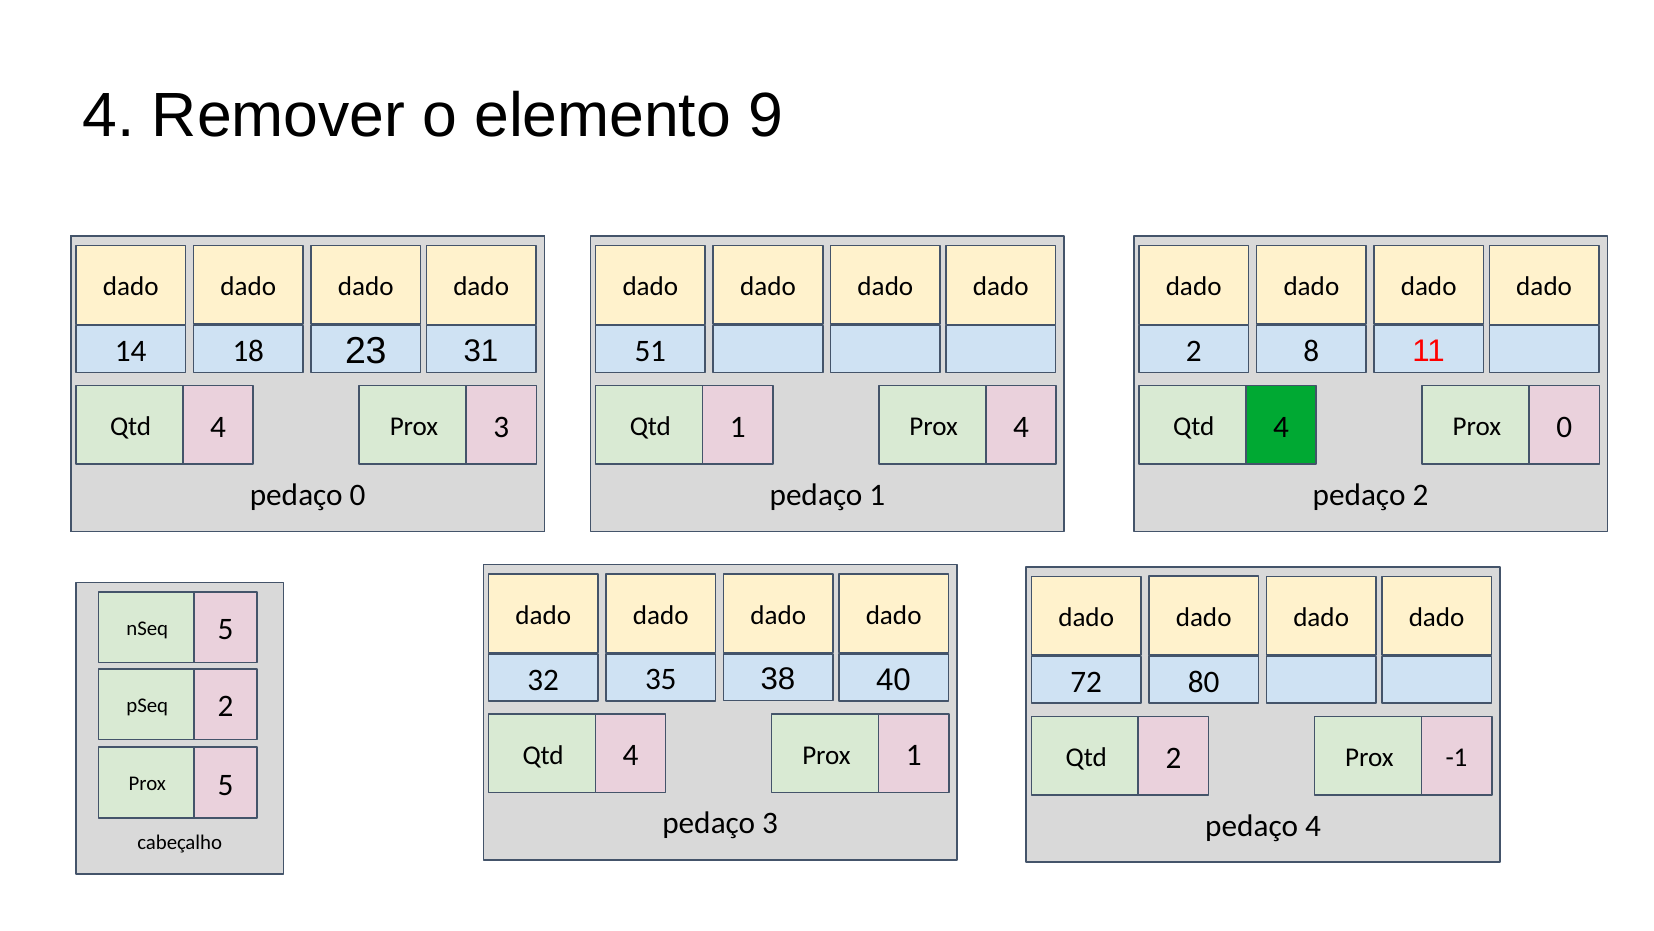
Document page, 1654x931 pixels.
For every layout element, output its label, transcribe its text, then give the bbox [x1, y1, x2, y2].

text_box dado [1031, 576, 1141, 656]
text_box [1381, 656, 1492, 704]
text_box Qtd [488, 713, 595, 793]
text_box pSeq [98, 668, 193, 740]
text_box 1 [702, 385, 773, 465]
text_box dado [1256, 245, 1367, 325]
text_box dado [1266, 576, 1376, 655]
text_box Prox [359, 385, 466, 465]
text_box dado [830, 245, 941, 325]
text_box pedaço 1 [590, 236, 1065, 532]
text_box 38 [723, 653, 833, 701]
text_box 2 [193, 668, 257, 740]
text_box Prox [1314, 716, 1421, 795]
text_box 32 [488, 654, 598, 701]
text_box pedaço 4 [1026, 566, 1500, 863]
text_box dado [595, 245, 706, 325]
text_box -1 [1421, 716, 1492, 795]
text_box Qtd [1031, 716, 1138, 795]
text_box Qtd [595, 385, 702, 465]
text_box 4 [1245, 385, 1317, 465]
text_box dado [713, 245, 823, 325]
text_box nSeq [98, 591, 193, 663]
text_box 80 [1148, 656, 1259, 704]
text_box [1266, 656, 1376, 704]
text_box dado [838, 574, 949, 653]
text_box 3 [466, 385, 537, 465]
text_box 4 [985, 385, 1057, 465]
text_box cabeçalho [76, 582, 284, 875]
text_box dado [605, 573, 716, 653]
text_box 8 [1256, 325, 1367, 373]
text_box pedaço 0 [70, 236, 545, 532]
text_box 4 [182, 385, 254, 465]
text_box 1 [878, 713, 949, 793]
text_box dado [1373, 245, 1484, 325]
text_box 23 [310, 325, 421, 373]
text_box dado [75, 245, 186, 325]
text_box dado [1148, 576, 1259, 655]
text_box 14 [75, 325, 186, 373]
text_box dado [426, 245, 536, 325]
text_box 2 [1138, 716, 1209, 795]
text_box dado [1138, 245, 1249, 325]
text_box dado [1489, 245, 1599, 325]
text_box 35 [605, 653, 716, 701]
text_box dado [488, 574, 598, 653]
text_box 2 [1138, 325, 1249, 373]
text_box [1489, 325, 1599, 373]
text_box 11 [1373, 325, 1484, 373]
text_box 4 [595, 713, 666, 793]
text_box dado [1381, 576, 1492, 656]
text_box Prox [98, 747, 193, 818]
text_box dado [310, 245, 421, 325]
text_box 5 [193, 747, 257, 818]
text_box [830, 325, 941, 373]
text_box 72 [1031, 656, 1141, 704]
text_box pedaço 3 [483, 564, 957, 860]
text_box pedaço 2 [1133, 236, 1608, 532]
text_box Prox [878, 385, 985, 465]
title 4. Remover o elemento 9 [82, 37, 1571, 193]
text_box dado [193, 245, 304, 325]
text_box 0 [1529, 385, 1600, 465]
text_box Qtd [75, 385, 182, 465]
text_box Prox [1422, 385, 1529, 465]
text_box 31 [426, 325, 536, 373]
text_box Qtd [1138, 385, 1245, 465]
text_box 40 [838, 654, 949, 701]
text_box [946, 325, 1056, 373]
text_box dado [946, 245, 1056, 325]
text_box Prox [771, 713, 878, 793]
text_box 18 [193, 325, 304, 373]
text_box 5 [193, 591, 257, 663]
text_box 51 [595, 325, 706, 373]
text_box dado [723, 574, 833, 653]
text_box [713, 325, 823, 373]
